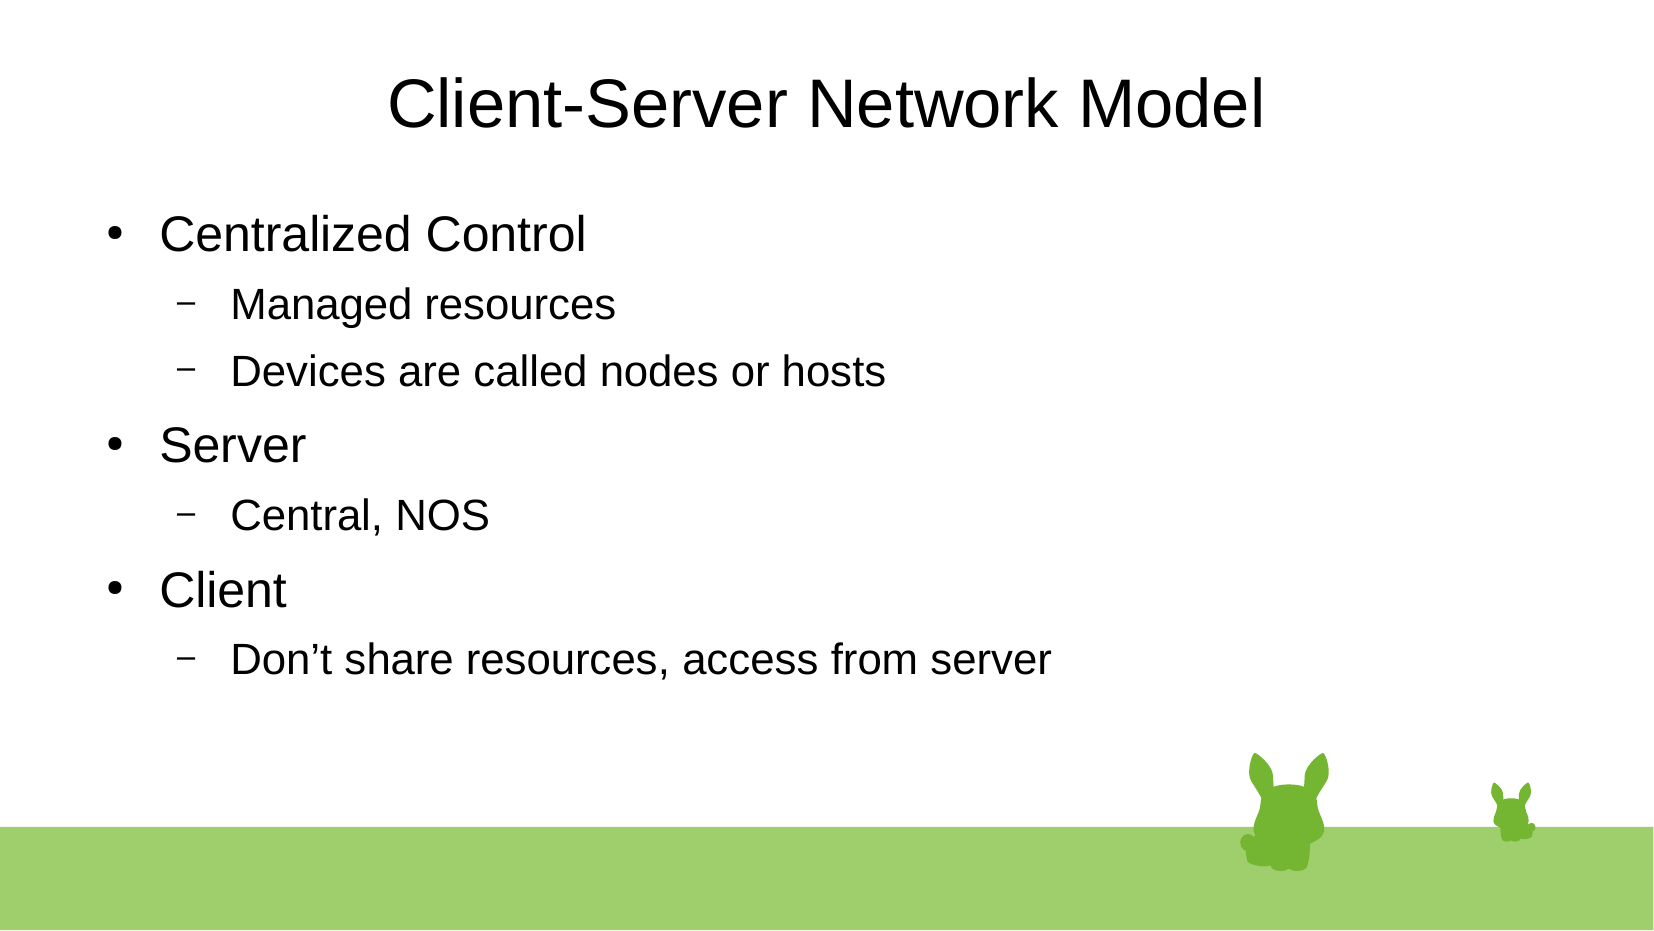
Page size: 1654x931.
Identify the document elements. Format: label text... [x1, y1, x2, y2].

list Centralized Control Managed resources Devices are called nodes or hosts Server Central, NOS Client Don’t share resources, access from server [88, 206, 1565, 739]
title Client-Server Network Model [88, 29, 1565, 178]
